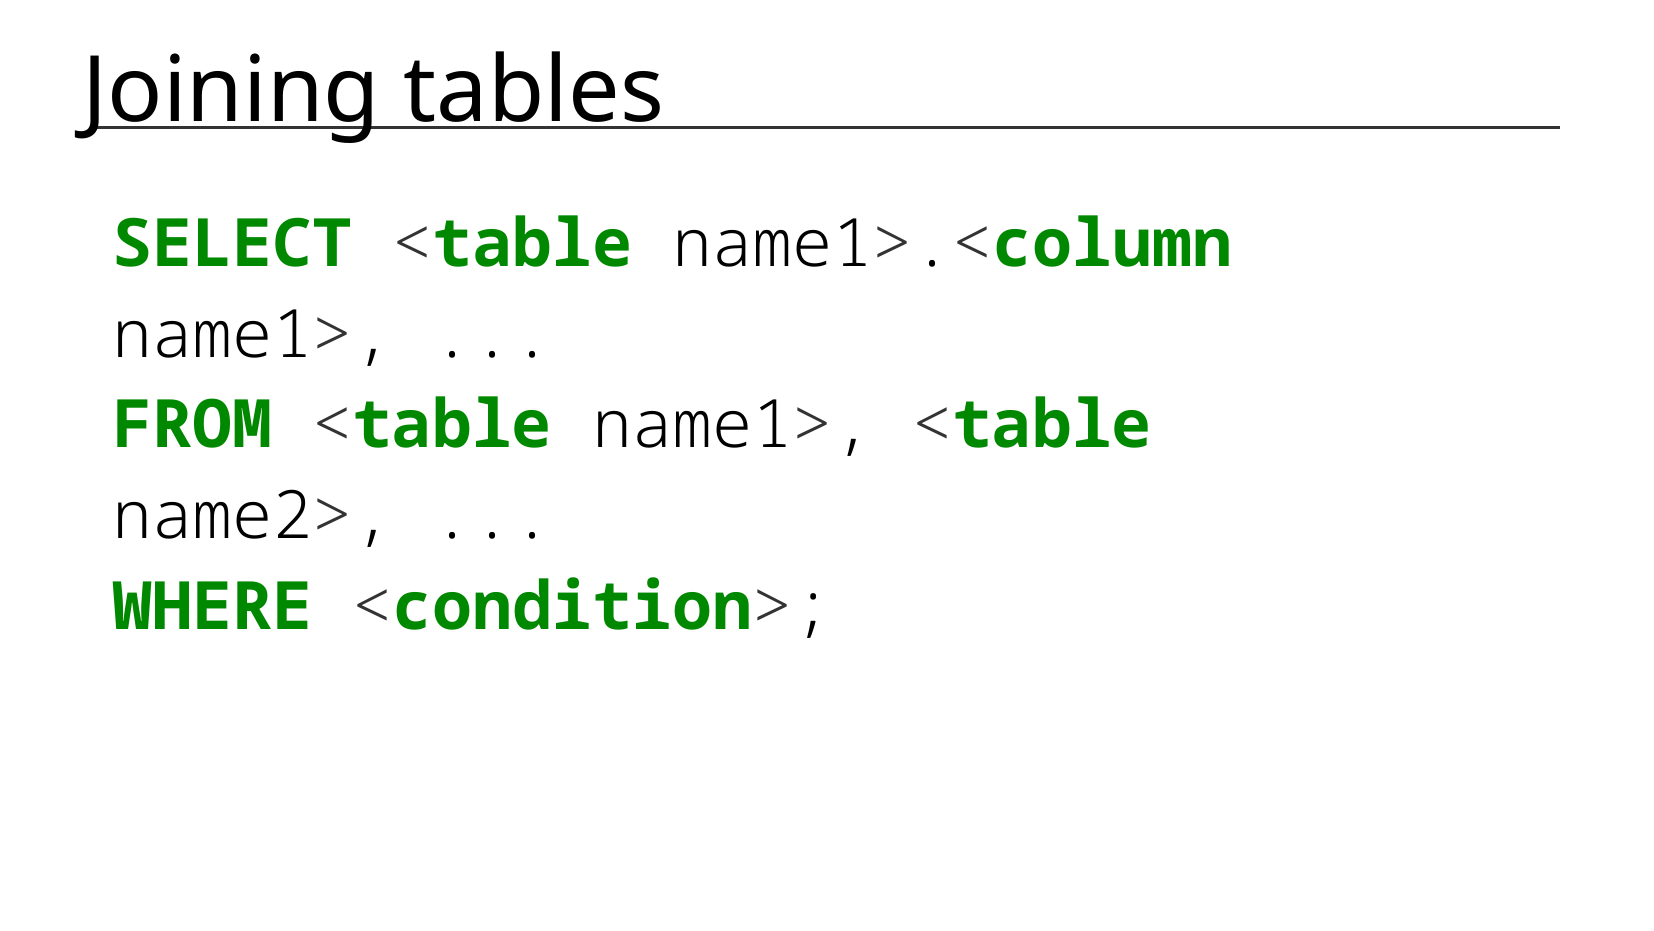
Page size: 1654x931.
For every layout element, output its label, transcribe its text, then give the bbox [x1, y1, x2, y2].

list SELECT <table name1>.<column name1>, ... FROM <table name1>, <table name2>, ... WHERE <condition>; [82, 195, 1571, 811]
title Joining tables [82, 32, 1571, 140]
